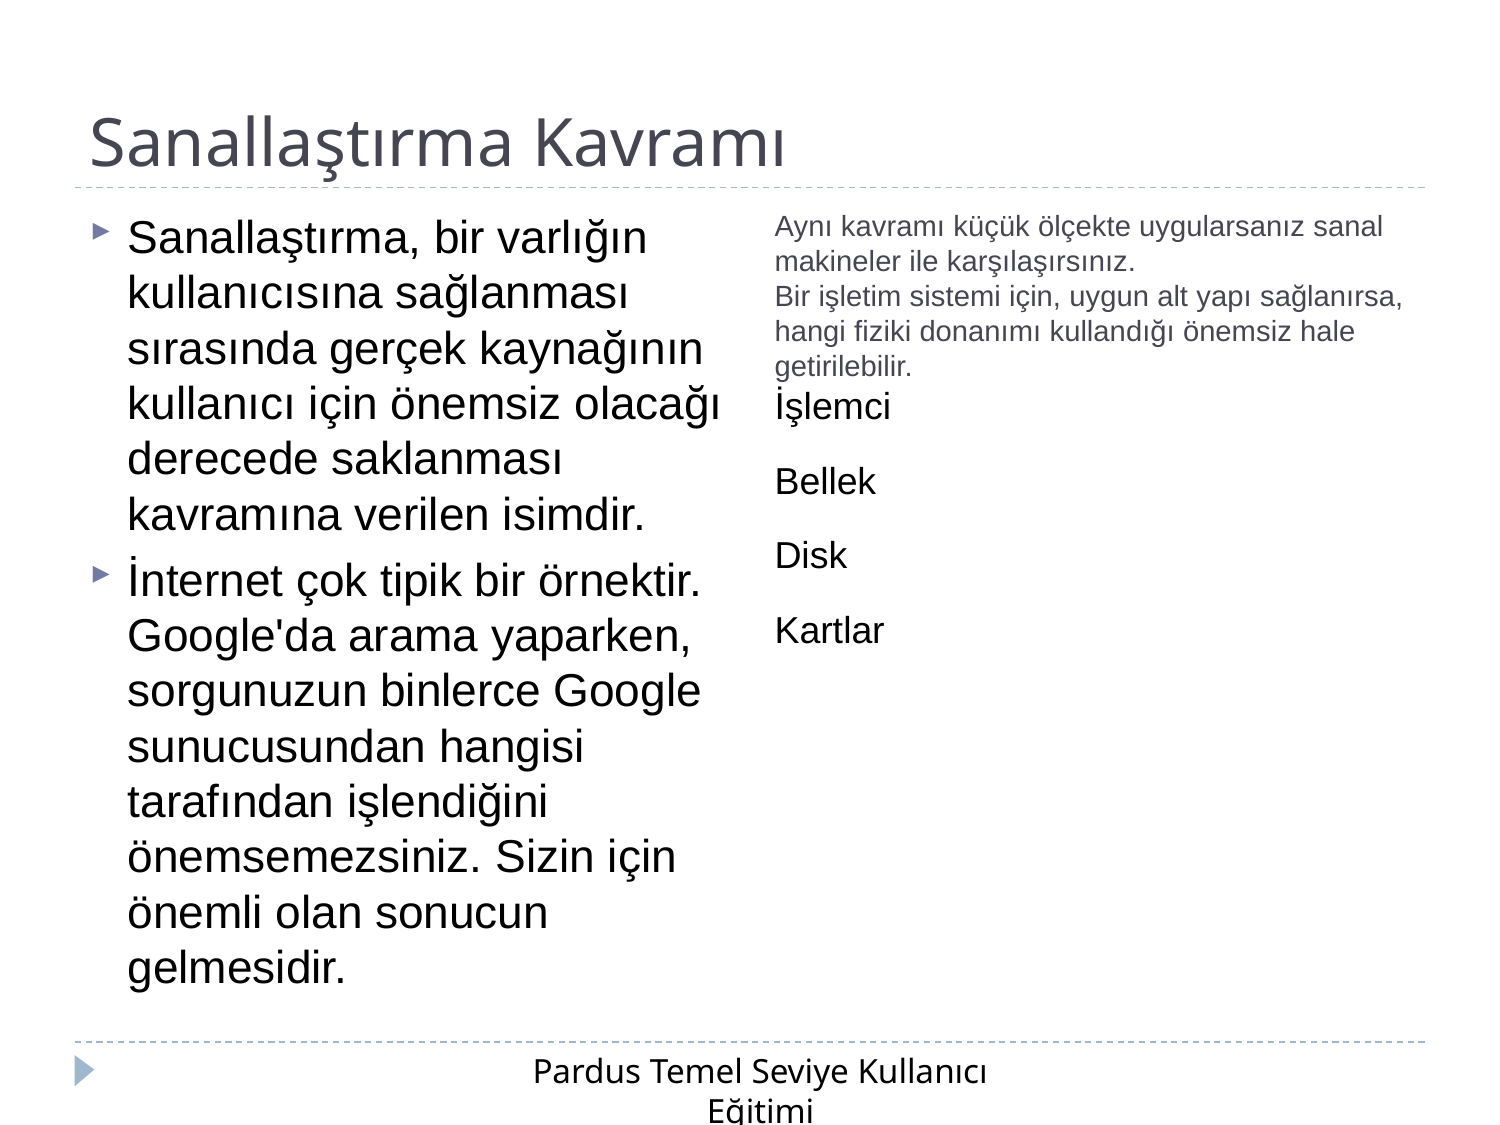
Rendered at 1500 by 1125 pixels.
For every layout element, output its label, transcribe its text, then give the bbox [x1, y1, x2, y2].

title Sanallaştırma Kavramı [75, 37, 1425, 188]
list Aynı kavramı küçük ölçekte uygularsanız sanal makineler ile karşılaşırsınız. Bir işletim sistemi için, uygun alt yapı sağlanırsa, hangi fiziki donanımı kullandığı önemsiz hale getirilebilir. İşlemci Bellek Disk Kartlar [759, 199, 1423, 1010]
list Sanallaştırma, bir varlığın kullanıcısına sağlanması sırasında gerçek kaynağının kullanıcı için önemsiz olacağı derecede saklanması kavramına verilen isimdir. İnternet çok tipik bir örnektir. Google'da arama yaparken, sorgunuzun binlerce Google sunucusundan hangisi tarafından işlendiğini önemsemezsiniz. Sizin için önemli olan sonucun gelmesidir. [75, 200, 738, 1010]
